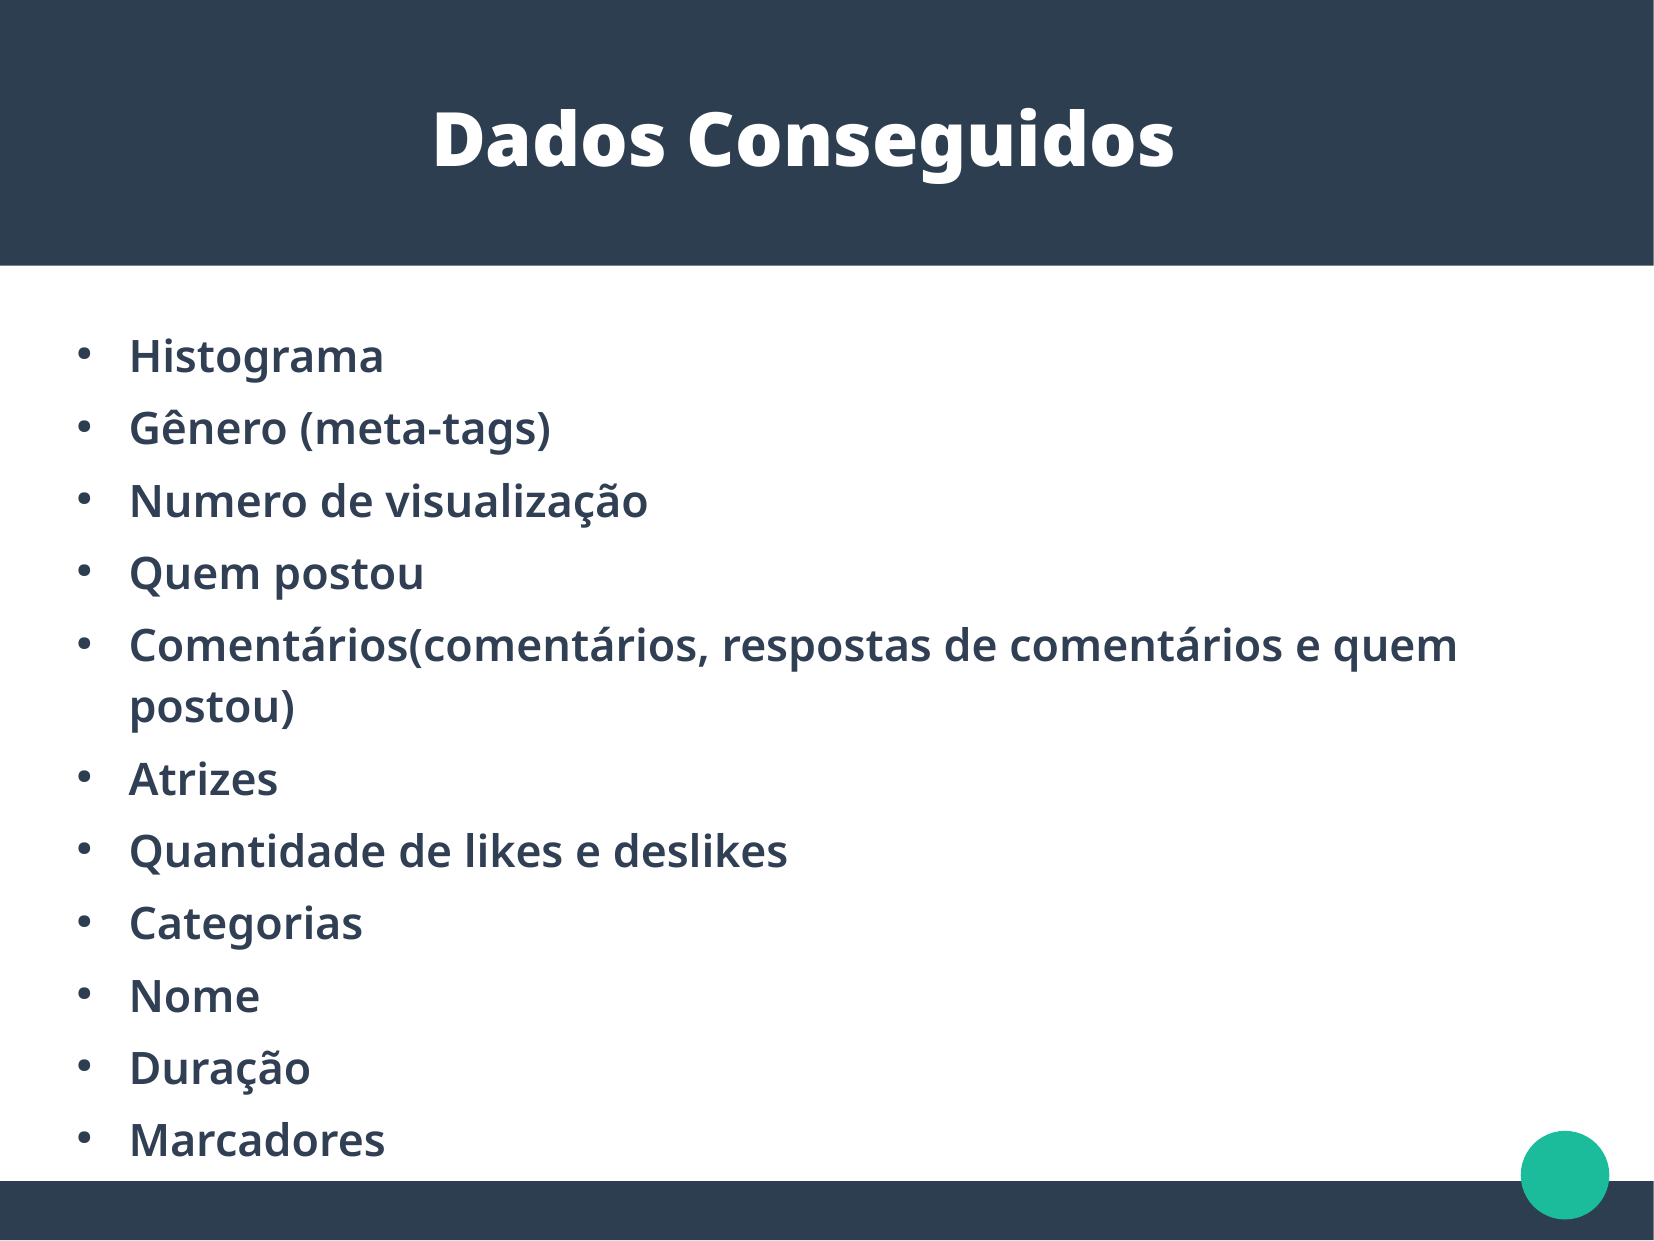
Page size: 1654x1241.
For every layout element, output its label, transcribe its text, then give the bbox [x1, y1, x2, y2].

title Dados Conseguidos [431, 59, 1312, 217]
list Histograma Gênero (meta-tags) Numero de visualização Quem postou Comentários(comentários, respostas de comentários e quem postou) Atrizes Quantidade de likes e deslikes Categorias Nome Duração Marcadores [59, 324, 1595, 1172]
